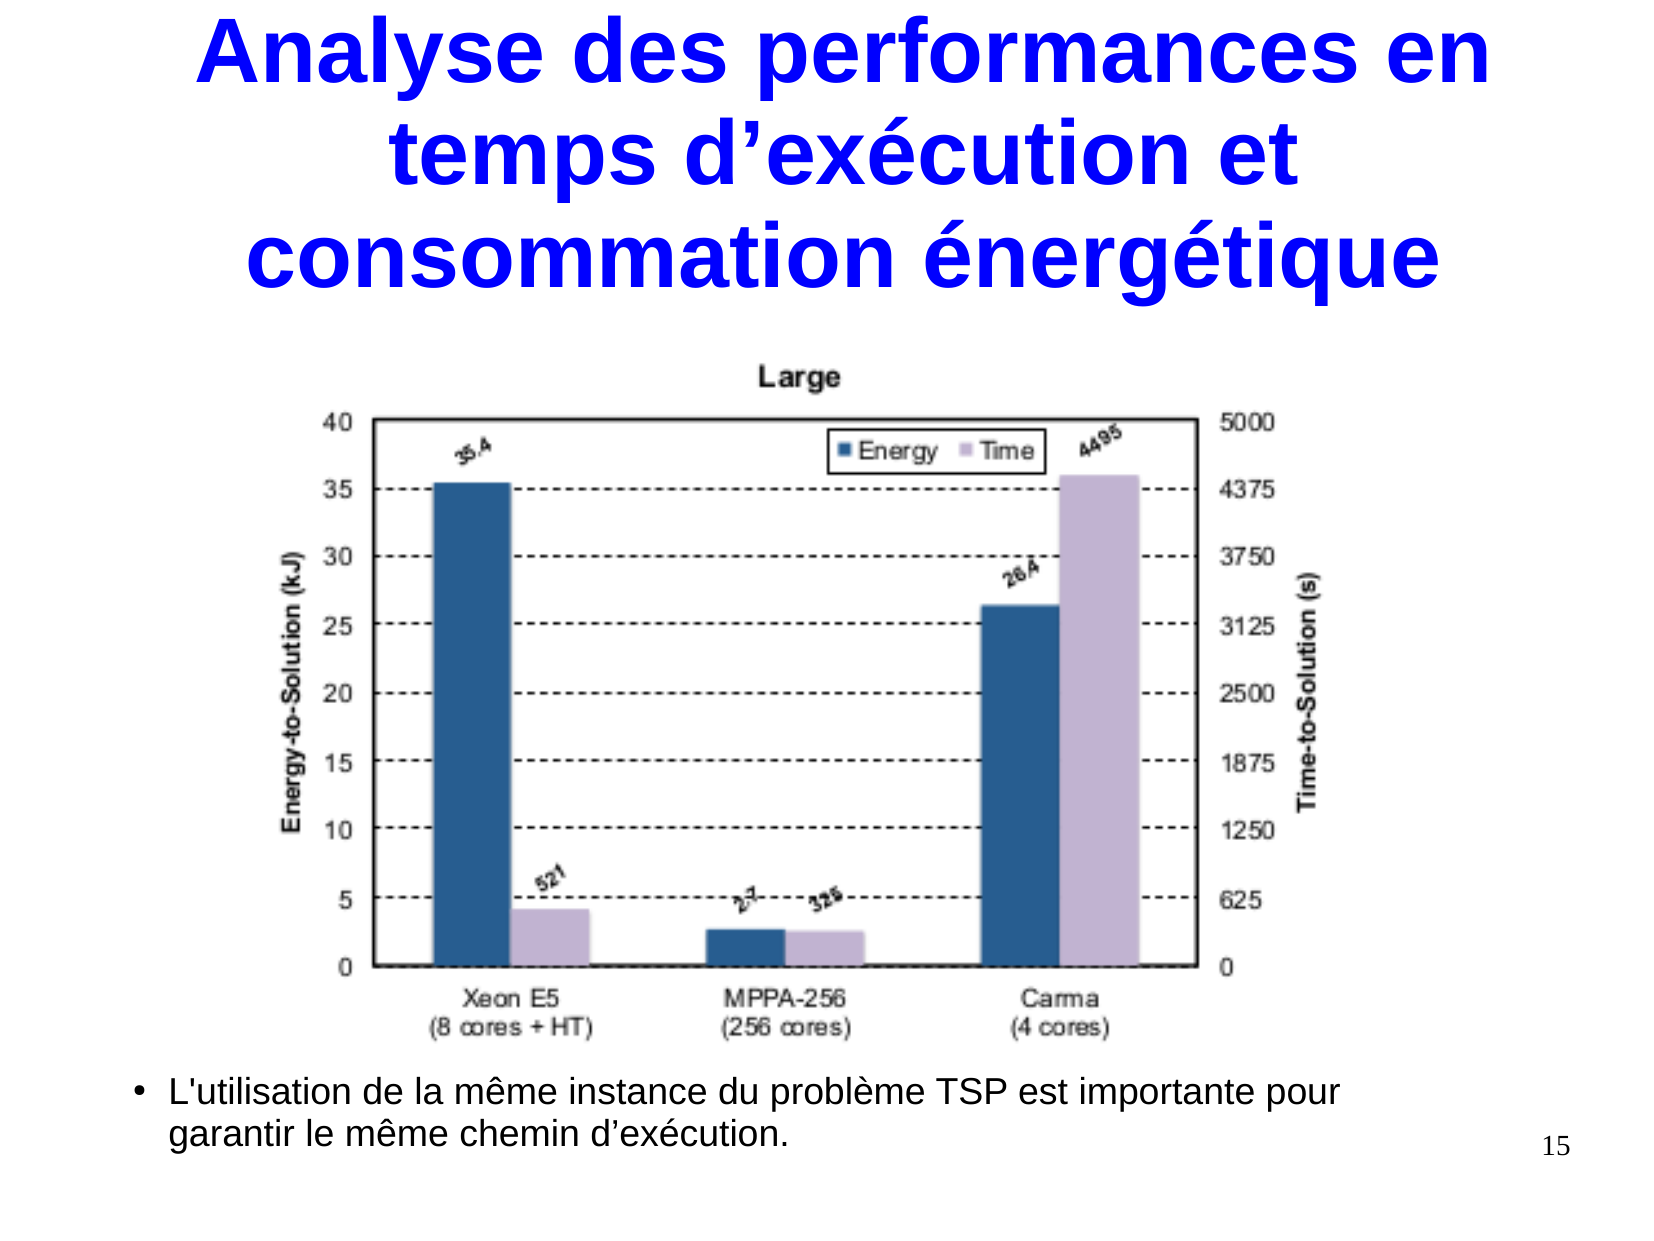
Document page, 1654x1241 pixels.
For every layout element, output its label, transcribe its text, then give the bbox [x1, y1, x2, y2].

title Analyse des performances en temps d’exécution et consommation énergétique [82, 0, 1571, 308]
text_box L'utilisation de la même instance du problème TSP est importante pour garantir le même chemin d’exécution. [118, 1062, 1430, 1162]
picture [236, 349, 1360, 1062]
